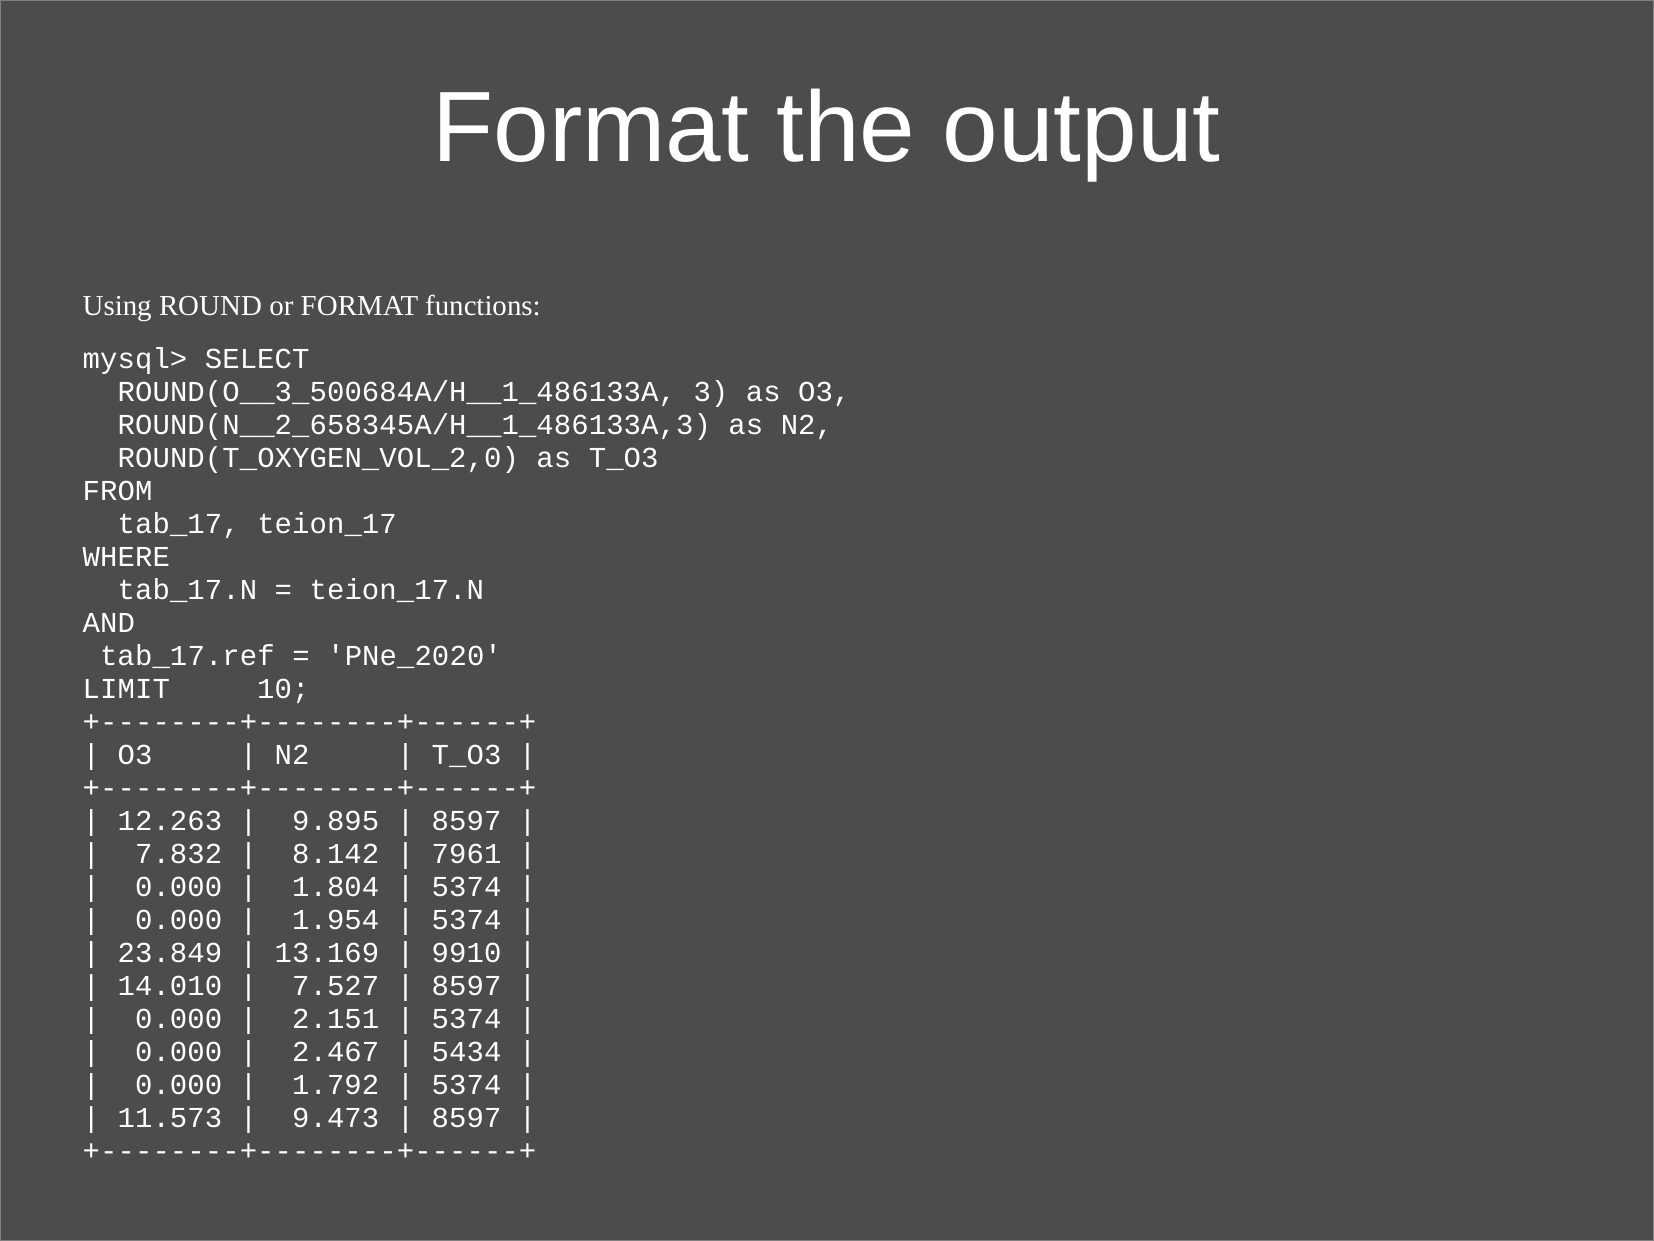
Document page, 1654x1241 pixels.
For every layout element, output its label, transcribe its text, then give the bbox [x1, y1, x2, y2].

title Format the output [389, 49, 1264, 205]
list Using ROUND or FORMAT functions: mysql> SELECT ROUND(O__3_500684A/H__1_486133A, 3) as O3, ROUND(N__2_658345A/H__1_486133A,3) as N2, ROUND(T_OXYGEN_VOL_2,0) as T_O3 FROM tab_17, teion_17 WHERE tab_17.N = teion_17.N AND tab_17.ref = 'PNe_2020' LIMIT 10; +--------+--------+------+ | O3 | N2 | T_O3 | +--------+--------+------+ | 12.263 | 9.895 | 8597 | | 7.832 | 8.142 | 7961 | | 0.000 | 1.804 | 5374 | | 0.000 | 1.954 | 5374 | | 23.849 | 13.169 | 9910 | | 14.010 | 7.527 | 8597 | | 0.000 | 2.151 | 5374 | | 0.000 | 2.467 | 5434 | | 0.000 | 1.792 | 5374 | | 11.573 | 9.473 | 8597 | +--------+--------+------+ [82, 290, 1538, 1171]
